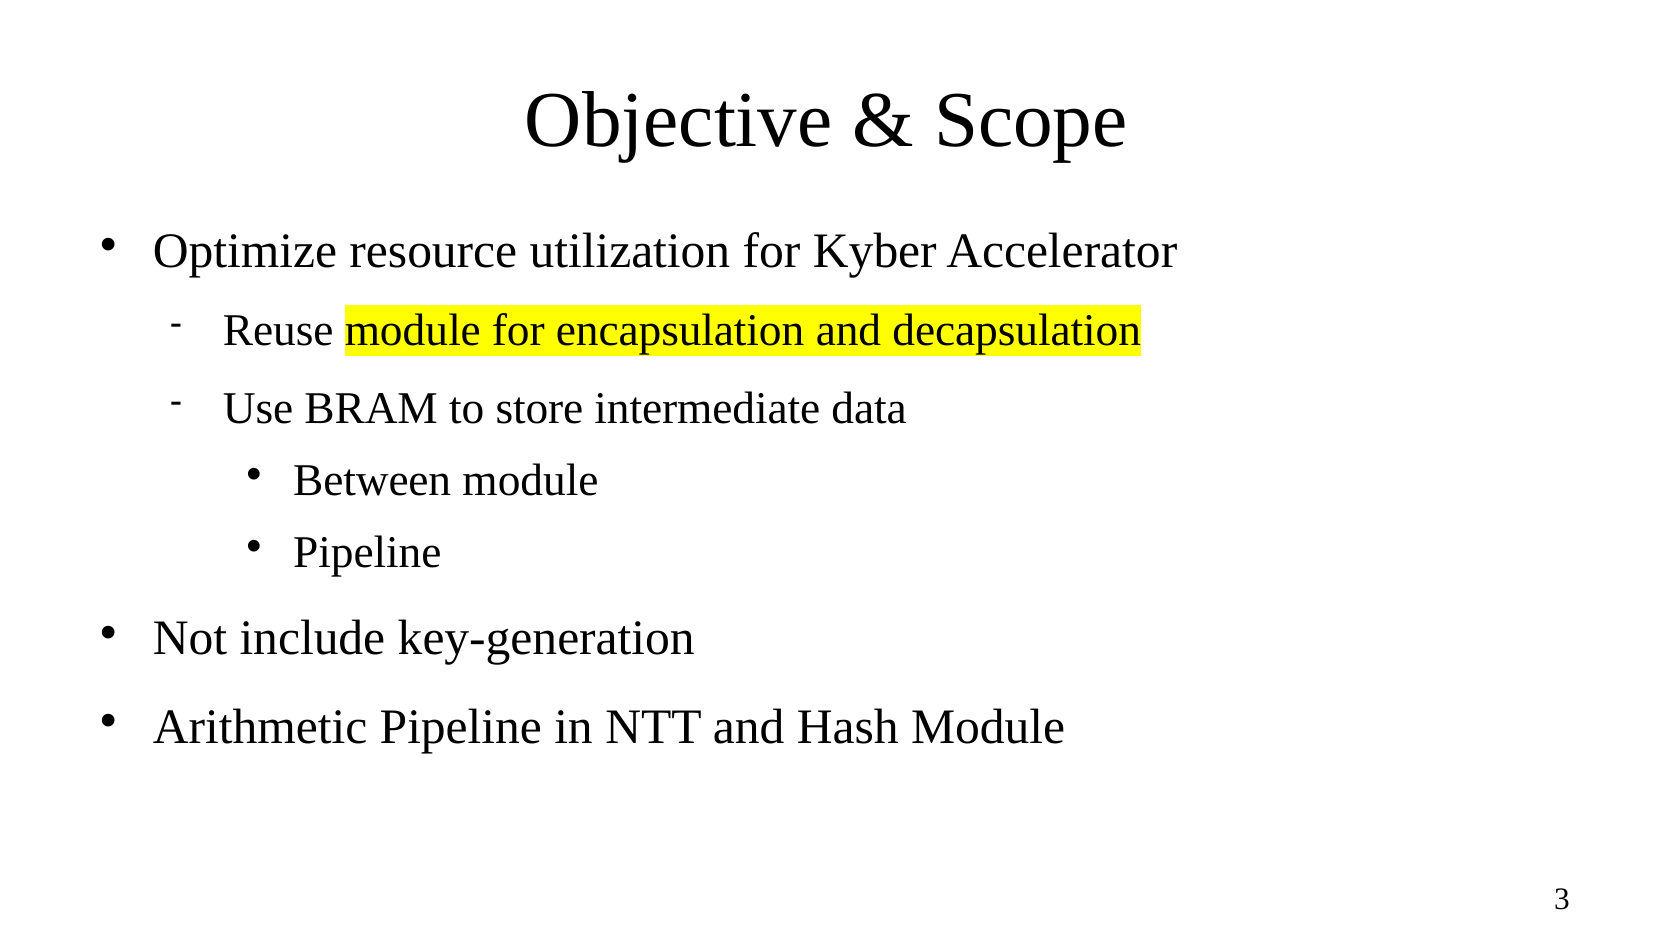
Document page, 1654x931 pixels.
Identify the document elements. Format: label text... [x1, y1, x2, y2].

list Optimize resource utilization for Kyber Accelerator Reuse module for encapsulation and decapsulation Use BRAM to store intermediate data Between module Pipeline Not include key-generation Arithmetic Pipeline in NTT and Hash Module [82, 217, 1571, 757]
title Objective & Scope [82, 36, 1571, 193]
